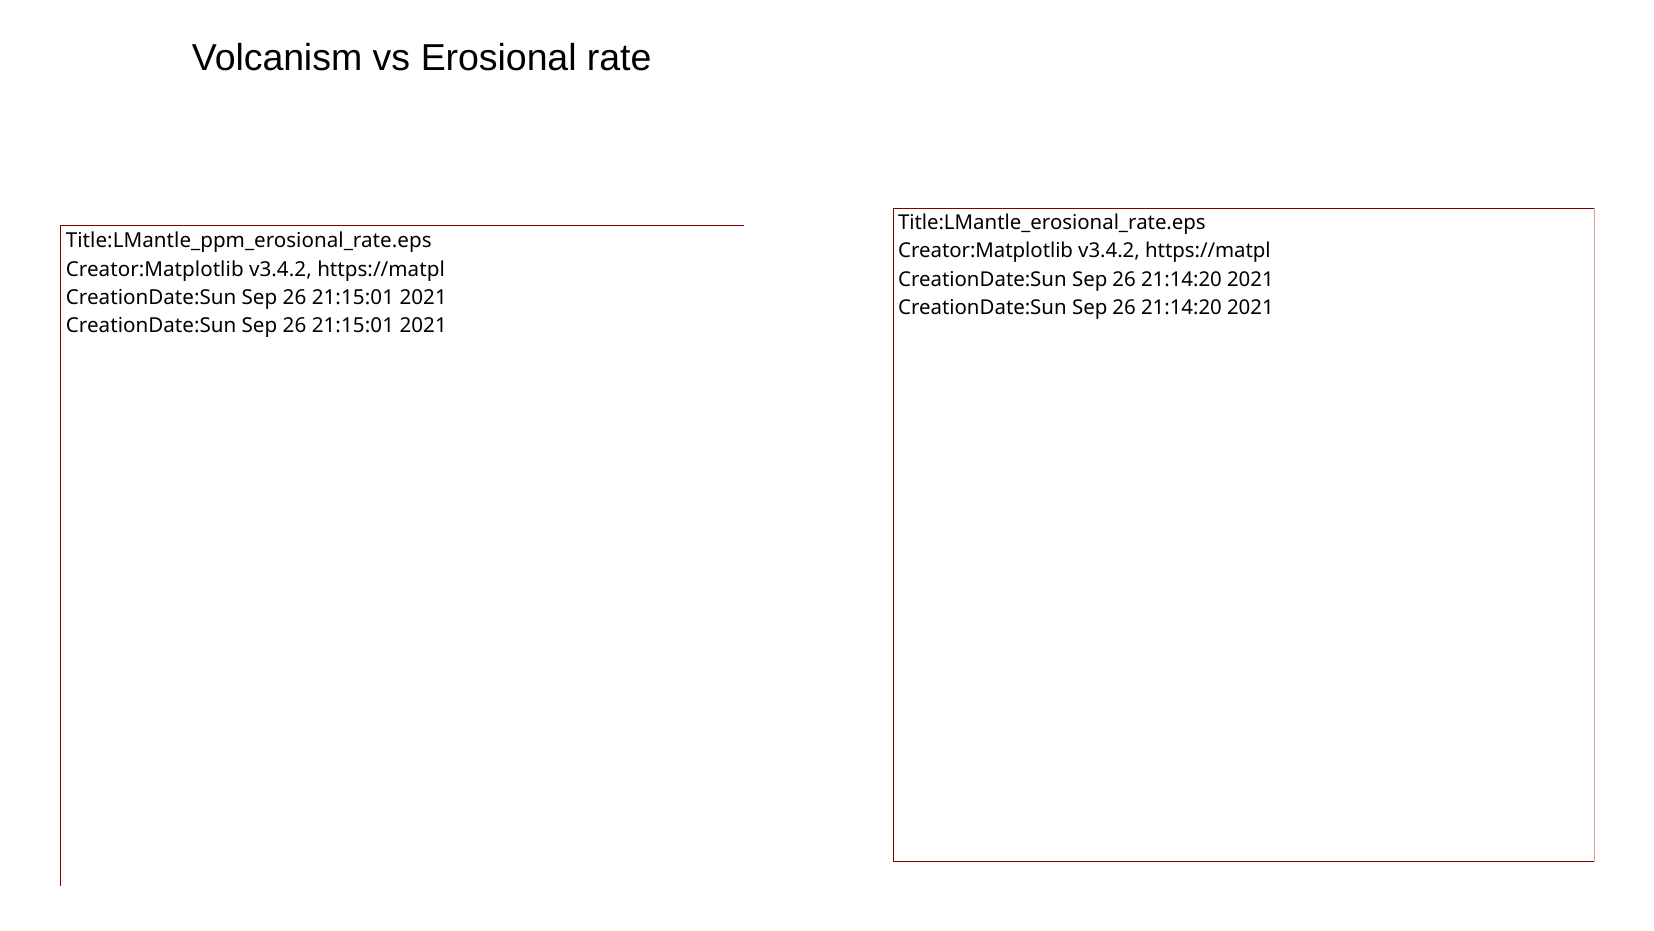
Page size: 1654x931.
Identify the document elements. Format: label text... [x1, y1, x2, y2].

picture [59, 224, 744, 886]
text_box Volcanism vs Erosional rate [177, 29, 1270, 87]
picture [891, 206, 1595, 862]
